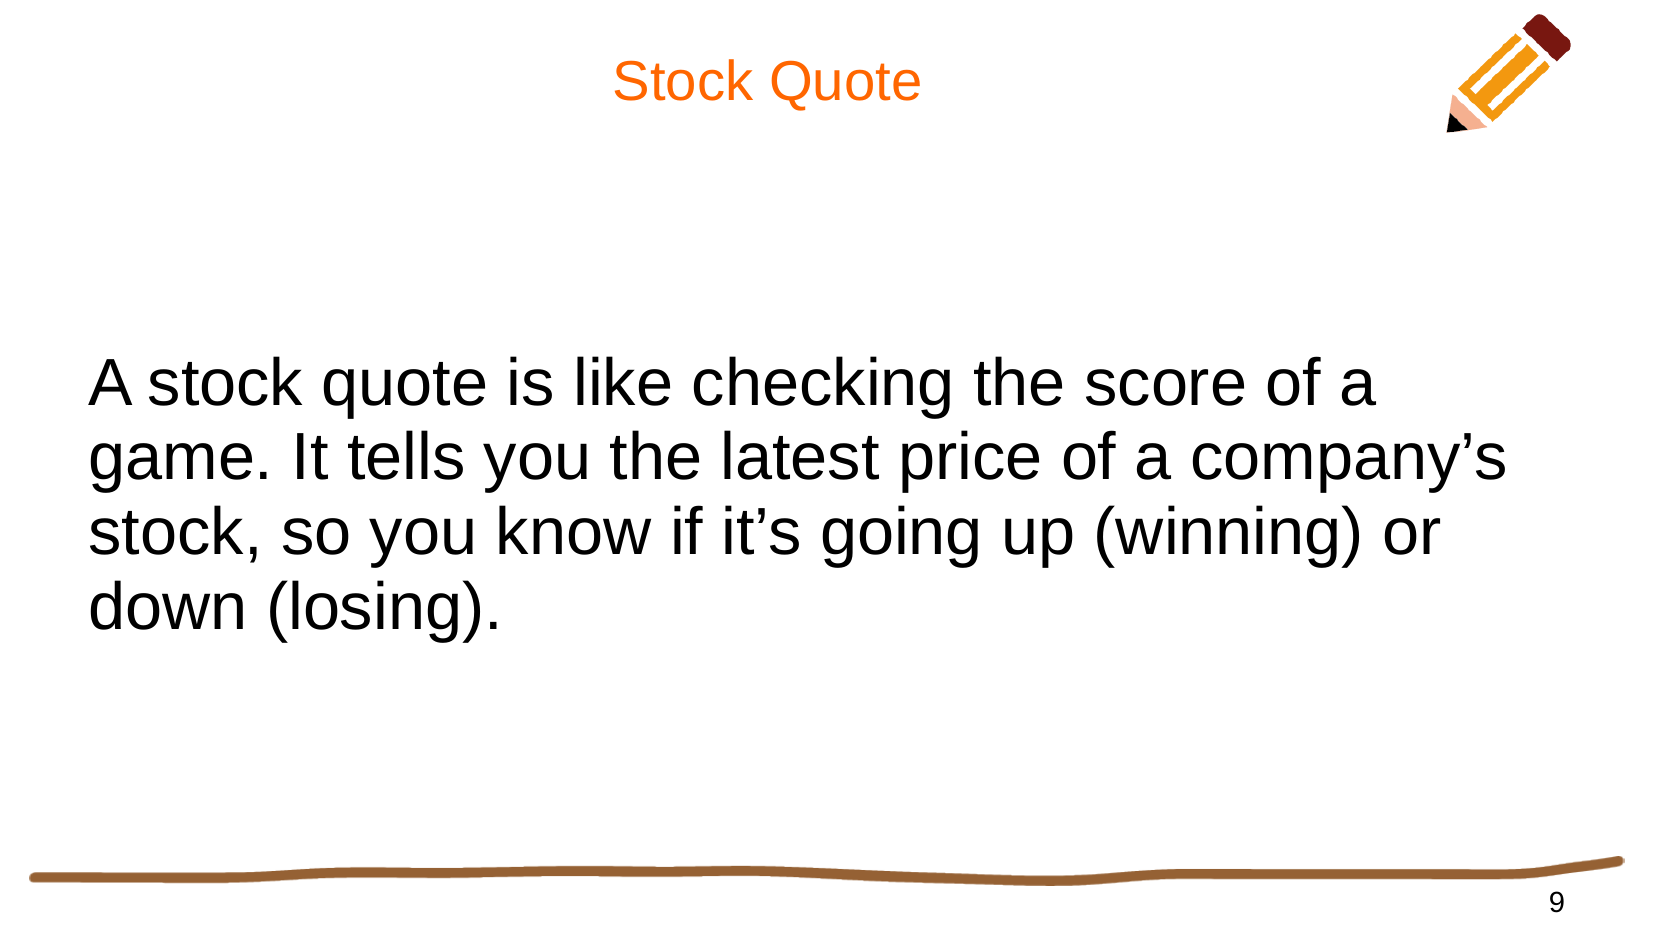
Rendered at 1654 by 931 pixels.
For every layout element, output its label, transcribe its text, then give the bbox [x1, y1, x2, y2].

title Stock Quote [88, 29, 1447, 133]
picture [1446, 14, 1571, 133]
subtitle A stock quote is like checking the score of a game. It tells you the latest price of a company’s stock, so you know if it’s going up (winning) or down (losing). [88, 206, 1565, 857]
picture [29, 856, 1625, 886]
